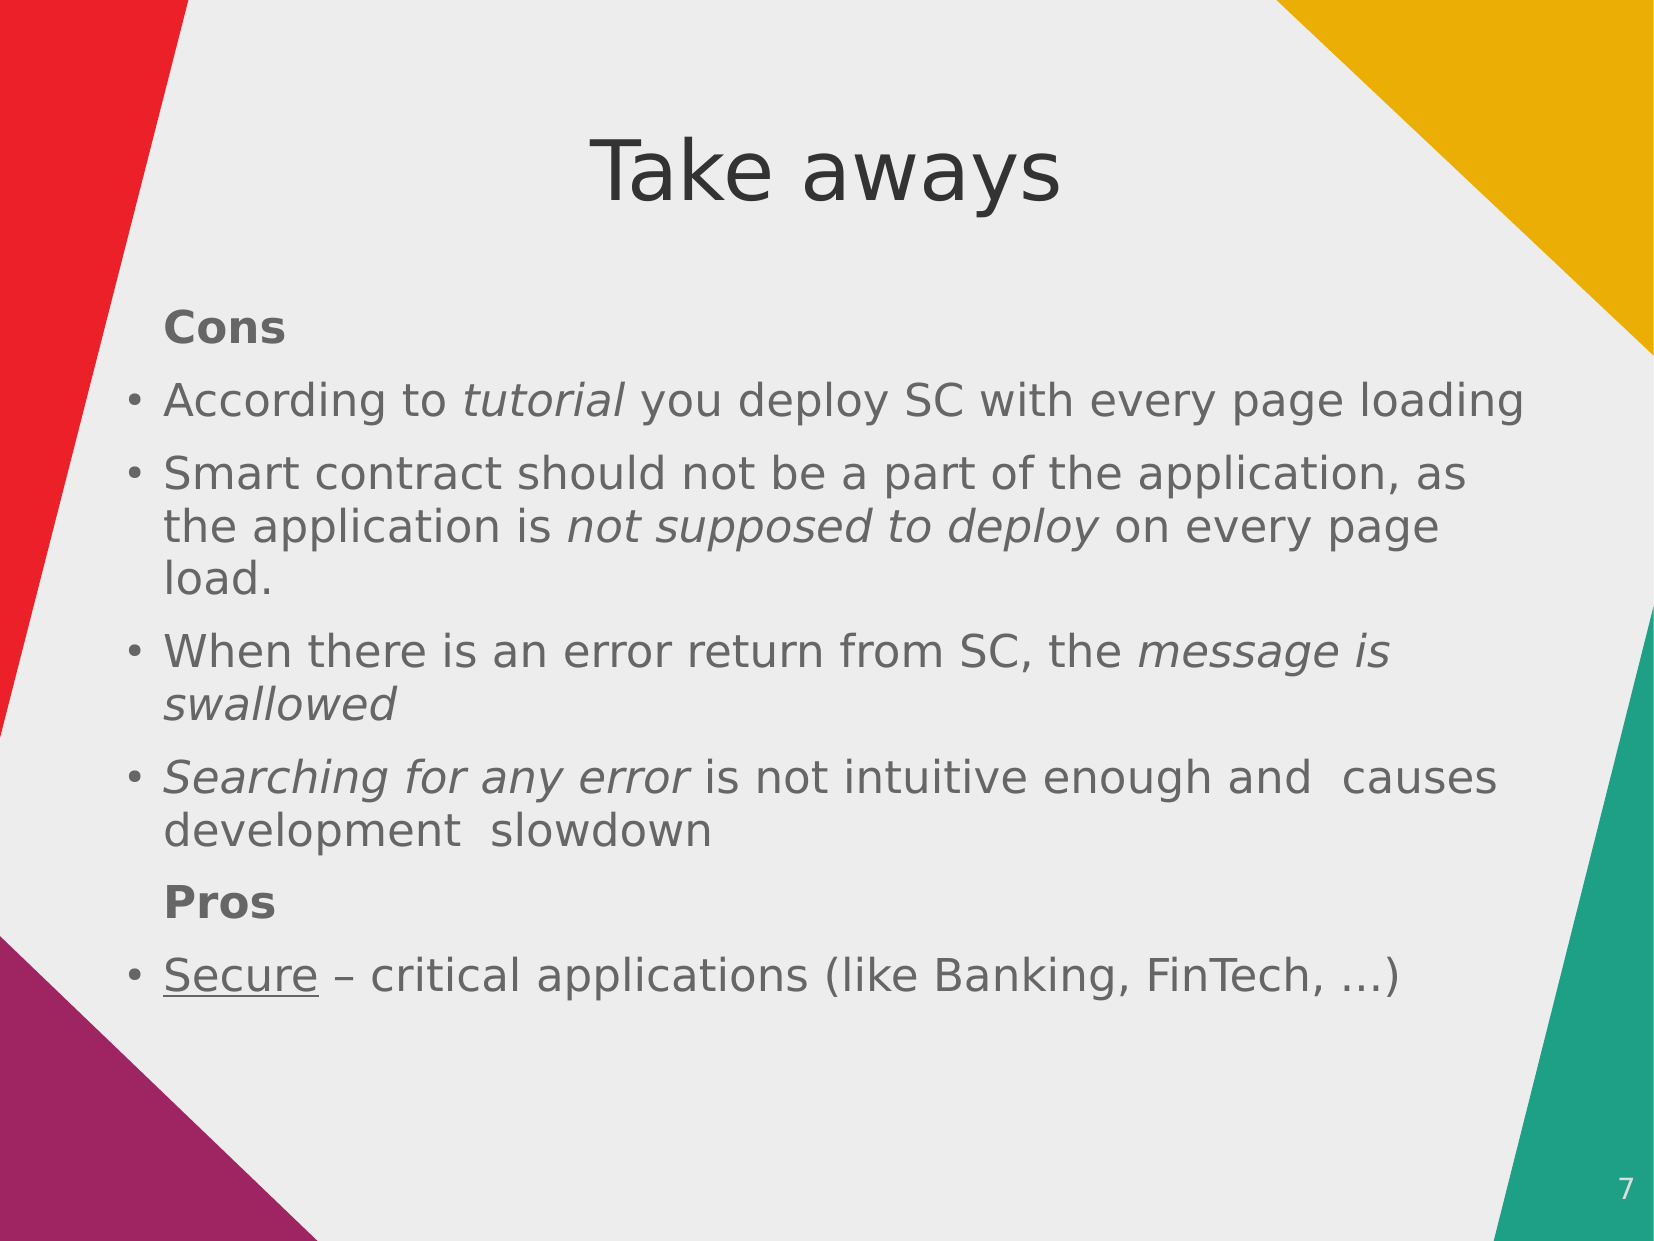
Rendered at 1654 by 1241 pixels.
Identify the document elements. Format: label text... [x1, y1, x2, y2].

title Take aways [114, 73, 1539, 271]
list Cons According to tutorial you deploy SC with every page loading Smart contract should not be a part of the application, as the application is not supposed to deploy on every page load. When there is an error return from SC, the message is swallowed Searching for any error is not intuitive enough and causes development slowdown Pros Secure – critical applications (like Banking, FinTech, ...) [114, 302, 1539, 1033]
